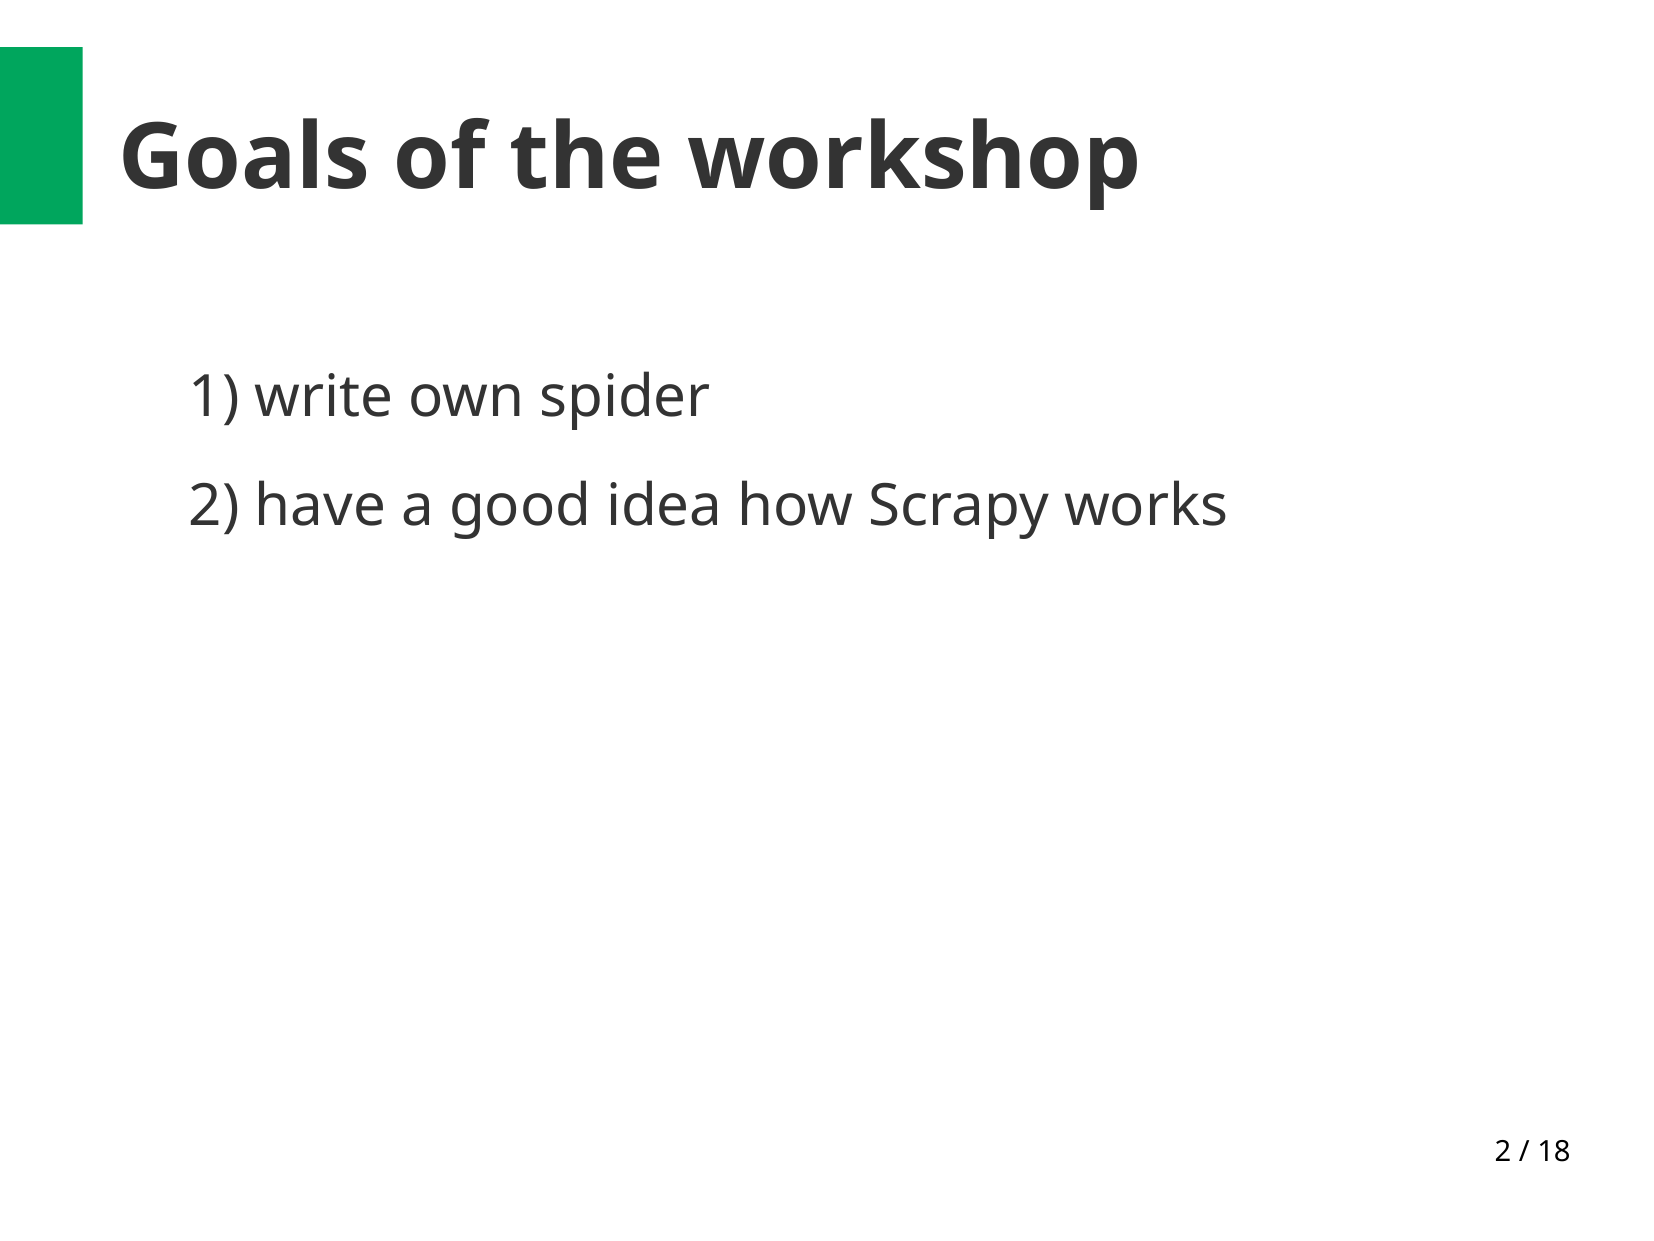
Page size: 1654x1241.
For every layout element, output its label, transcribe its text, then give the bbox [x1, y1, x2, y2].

title Goals of the workshop [118, 49, 1571, 257]
list 1) write own spider 2) have a good idea how Scrapy works [118, 354, 1536, 1074]
